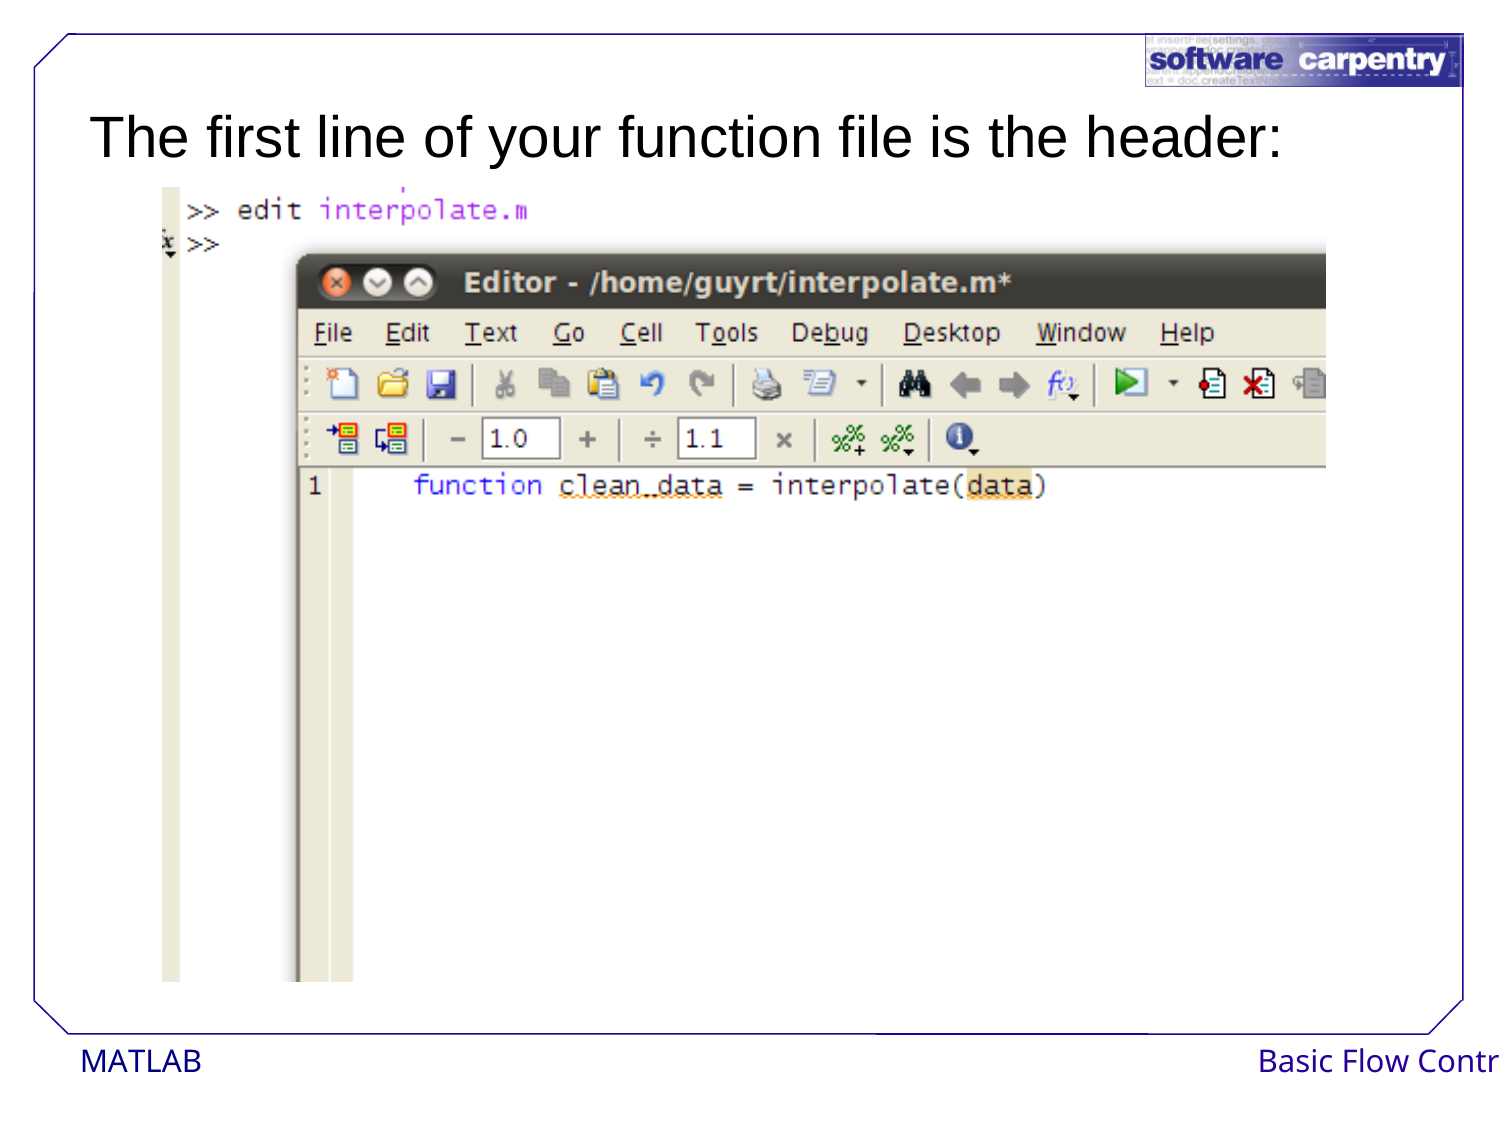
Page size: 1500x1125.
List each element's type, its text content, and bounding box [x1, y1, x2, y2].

list The first line of your function file is the header: [75, 99, 1426, 1013]
picture [1145, 33, 1464, 87]
picture [162, 187, 1326, 982]
